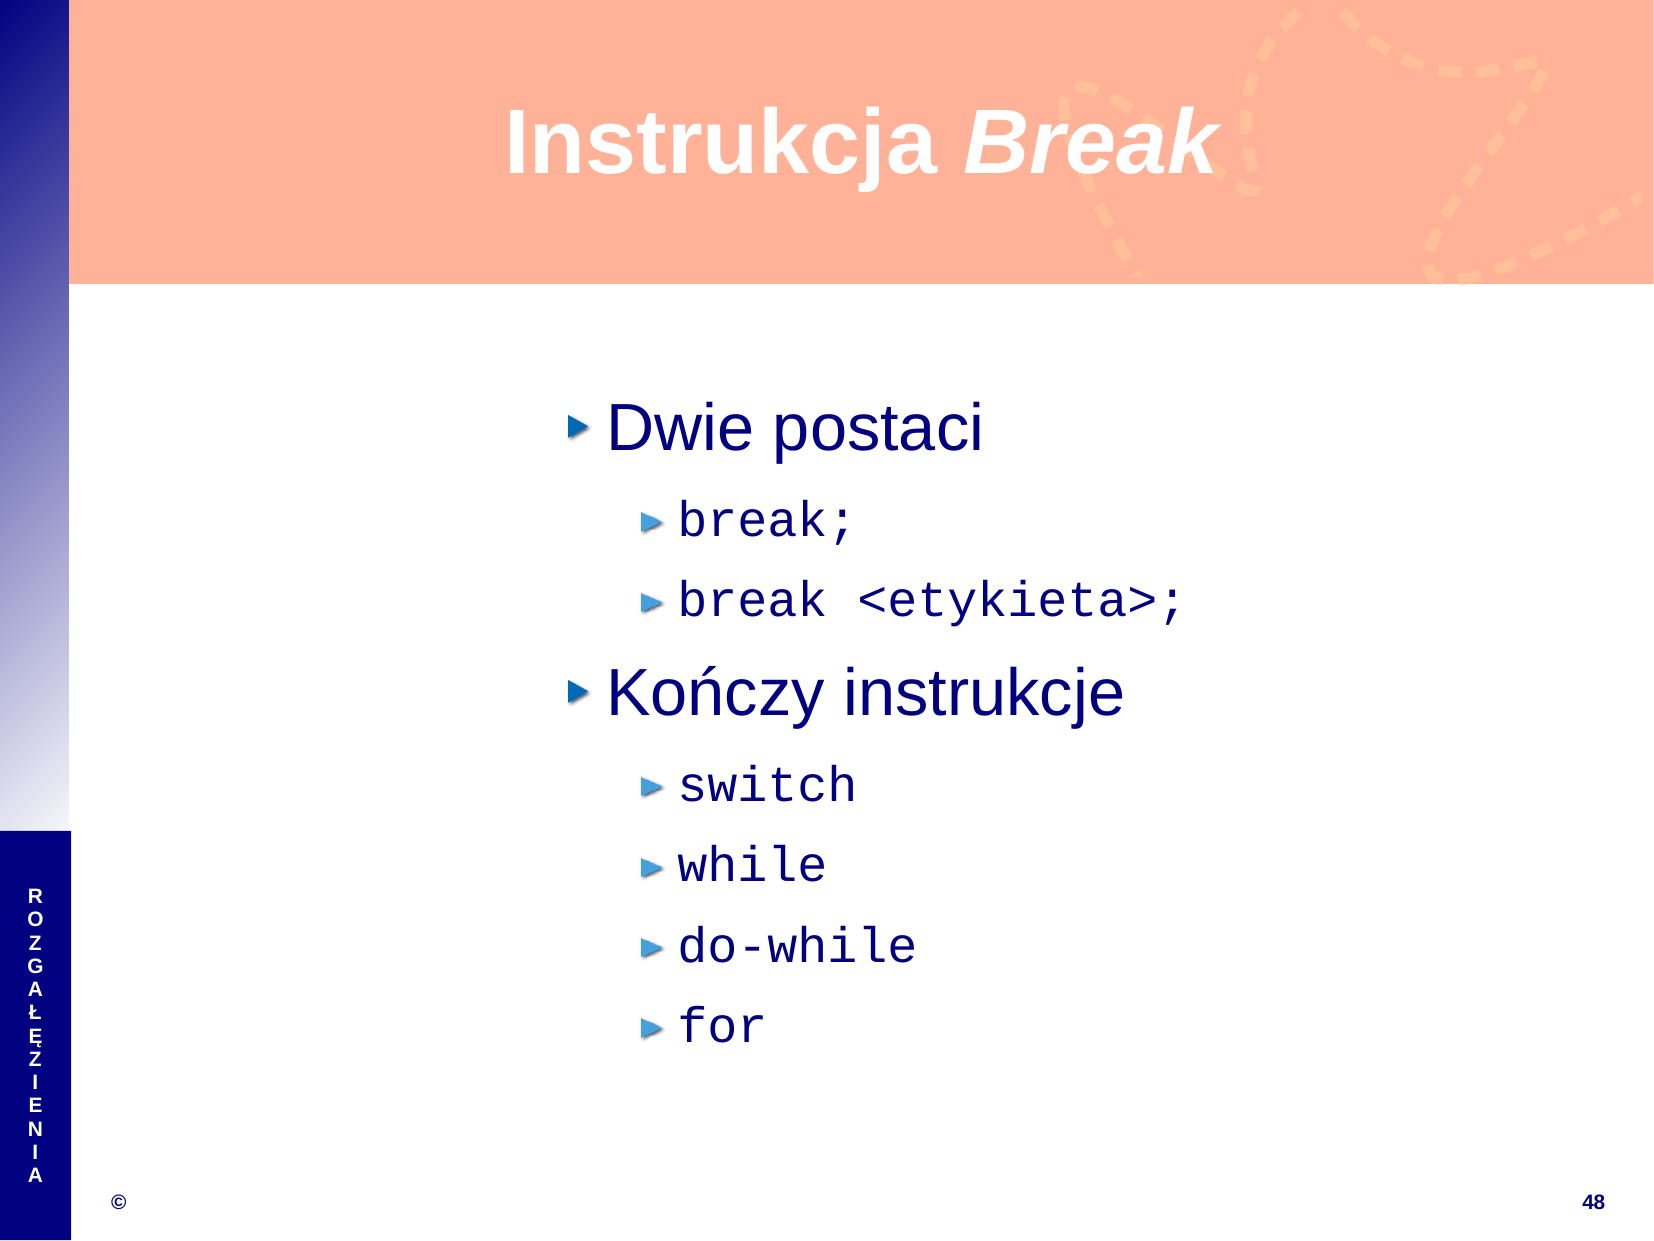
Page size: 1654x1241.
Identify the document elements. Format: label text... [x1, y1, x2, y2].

list Dwie postaci break; break <etykieta>; Kończy instrukcje switch while do-while for [535, 390, 1188, 1074]
title Instrukcja Break [69, 37, 1654, 246]
text_box R O Z G A Ł Ę Z I E N I A [0, 830, 71, 1241]
